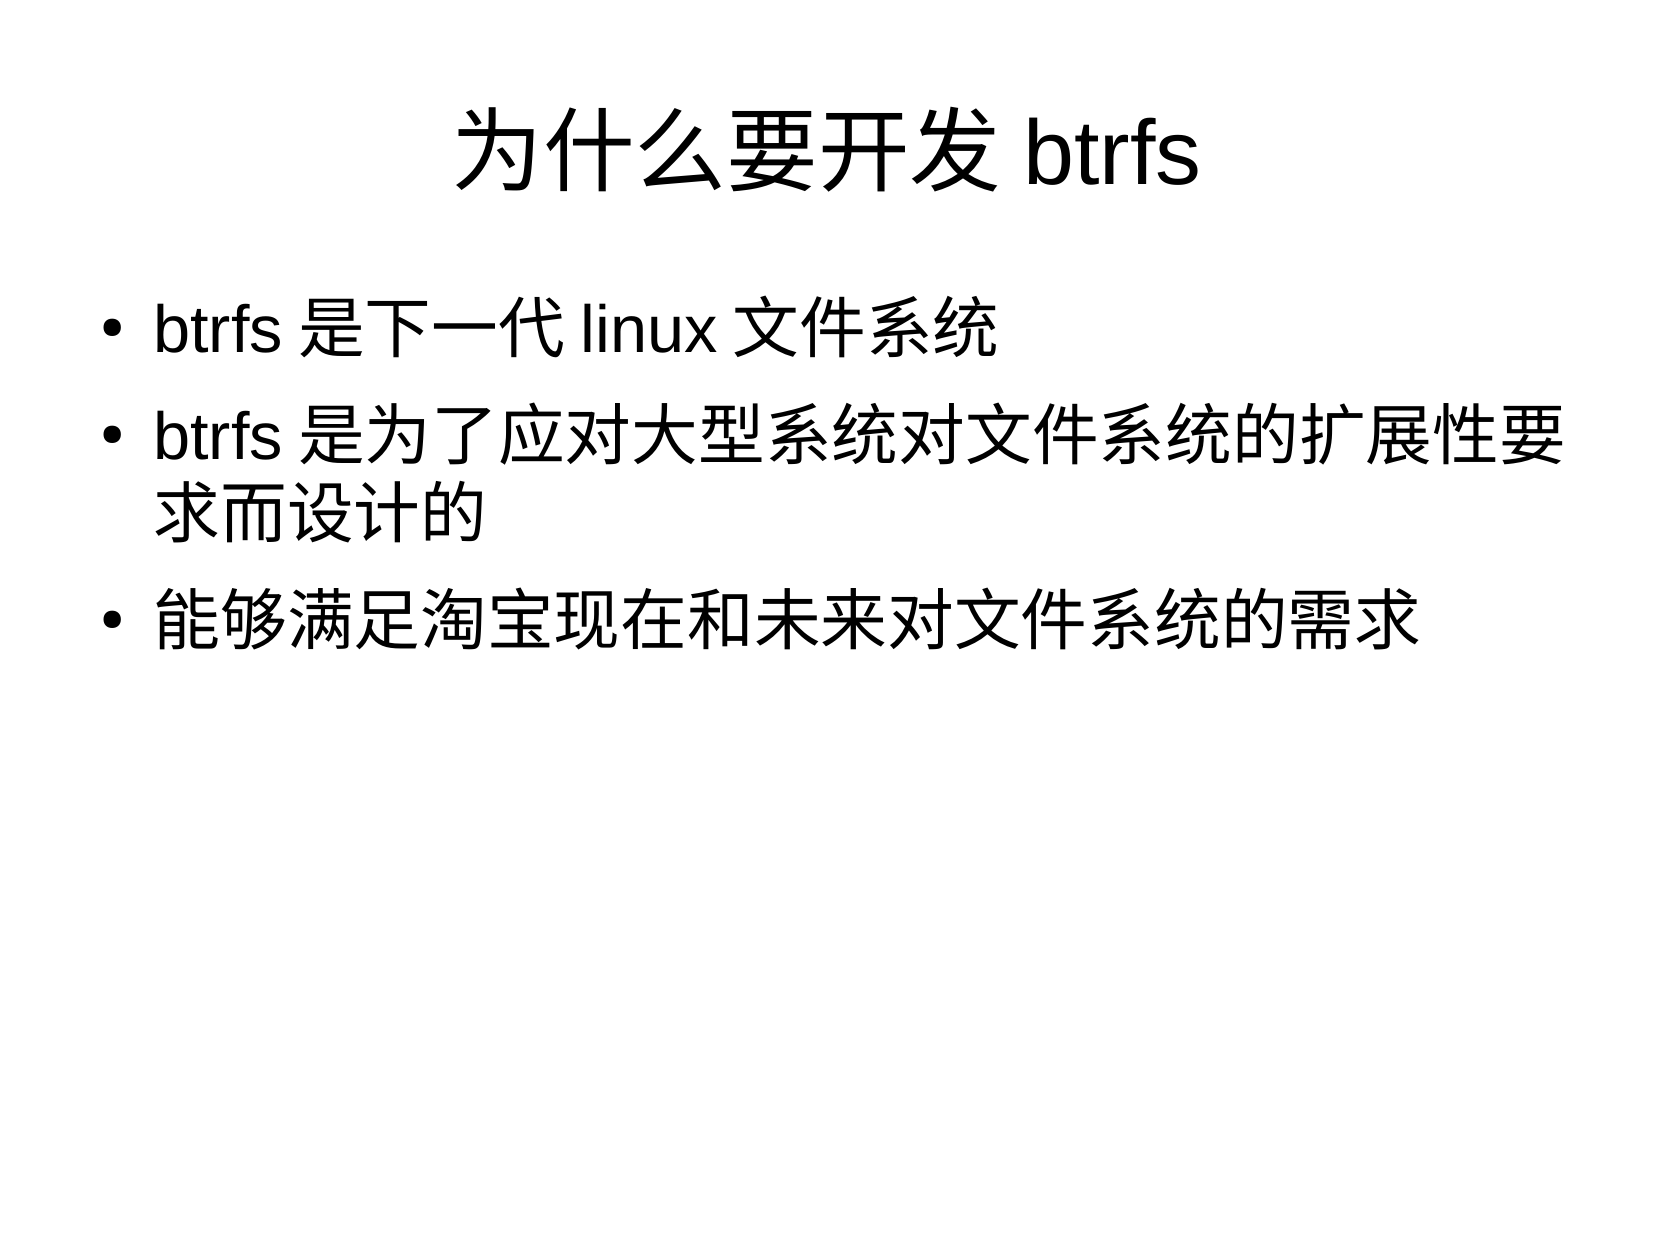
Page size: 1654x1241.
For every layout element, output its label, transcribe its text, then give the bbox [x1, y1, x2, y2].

title 为什么要开发btrfs [82, 56, 1571, 250]
list btrfs是下一代linux文件系统 btrfs是为了应对大型系统对文件系统的扩展性要求而设计的 能够满足淘宝现在和未来对文件系统的需求 [82, 290, 1571, 1109]
